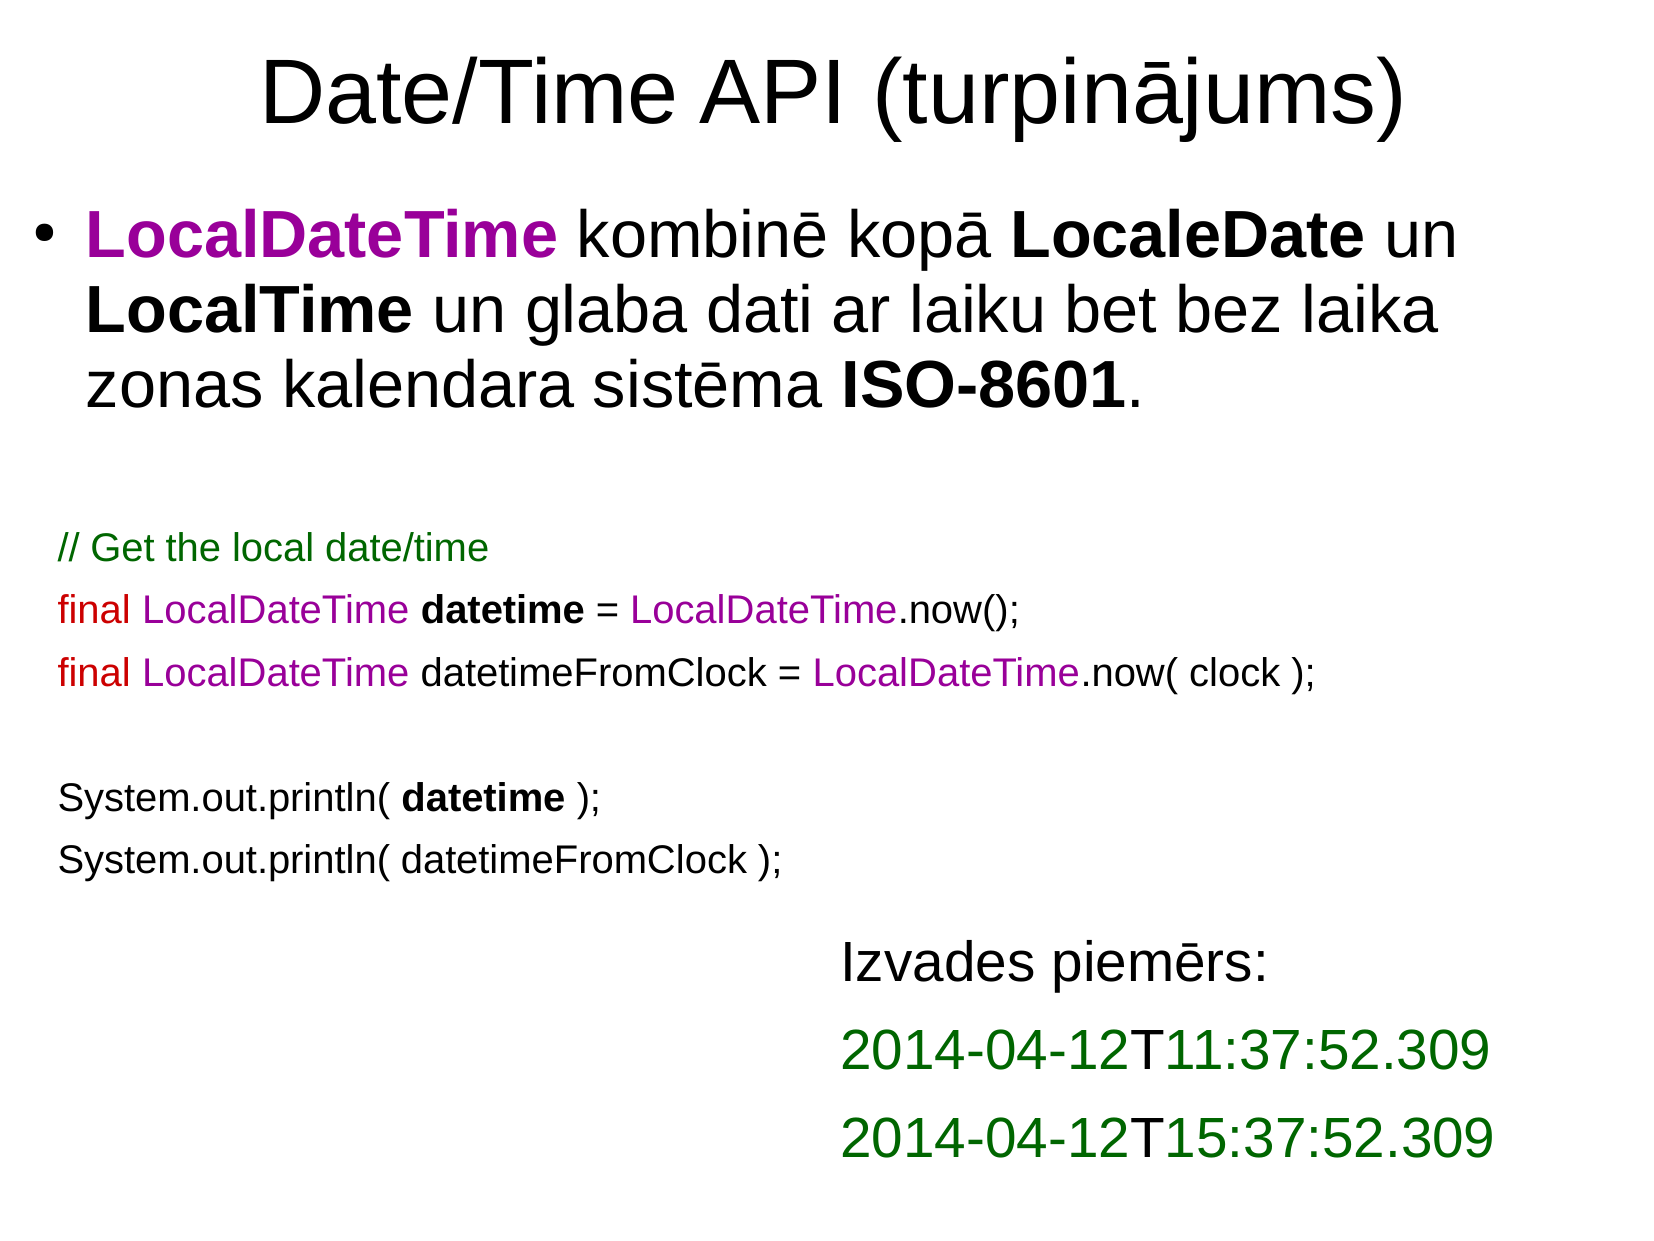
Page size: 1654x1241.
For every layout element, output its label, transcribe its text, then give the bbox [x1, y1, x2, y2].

title Date/Time API (turpinājums) [90, 0, 1579, 196]
list LocalDateTime kombinē kopā LocaleDate un LocalTime un glaba dati ar laiku bet bez laika zonas kalendara sistēma ISO-8601. [15, 197, 1628, 525]
list Izvades piemērs: 2014-04-12T11:37:52.309 2014-04-12T15:37:52.309 [780, 930, 1636, 1171]
list // Get the local date/time final LocalDateTime datetime = LocalDateTime.now(); final LocalDateTime datetimeFromClock = LocalDateTime.now( clock ); System.out.println( datetime ); System.out.println( datetimeFromClock ); [15, 525, 1654, 886]
